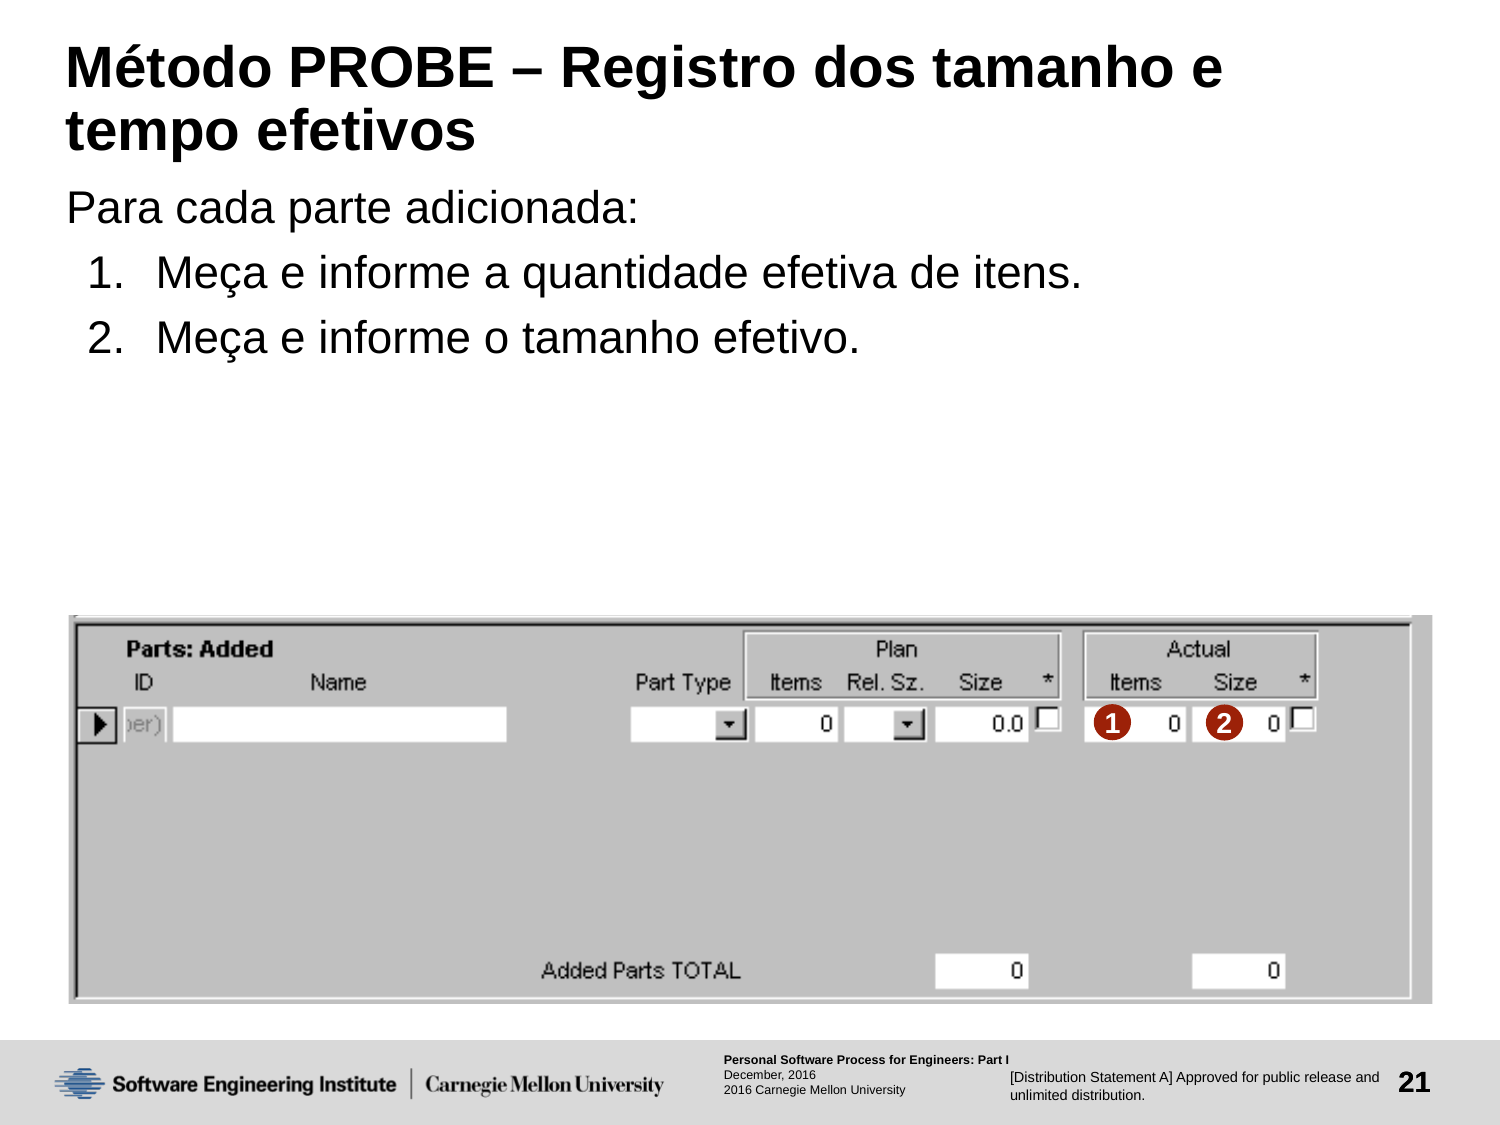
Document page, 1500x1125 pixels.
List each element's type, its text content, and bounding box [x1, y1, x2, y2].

list Para cada parte adicionada: Meça e informe a quantidade efetiva de itens. Meça e informe o tamanho efetivo. [65, 177, 1431, 1000]
title Método PROBE – Registro dos tamanho e tempo efetivos [65, 37, 1313, 148]
picture [46, 1061, 673, 1104]
picture [68, 615, 1433, 1004]
